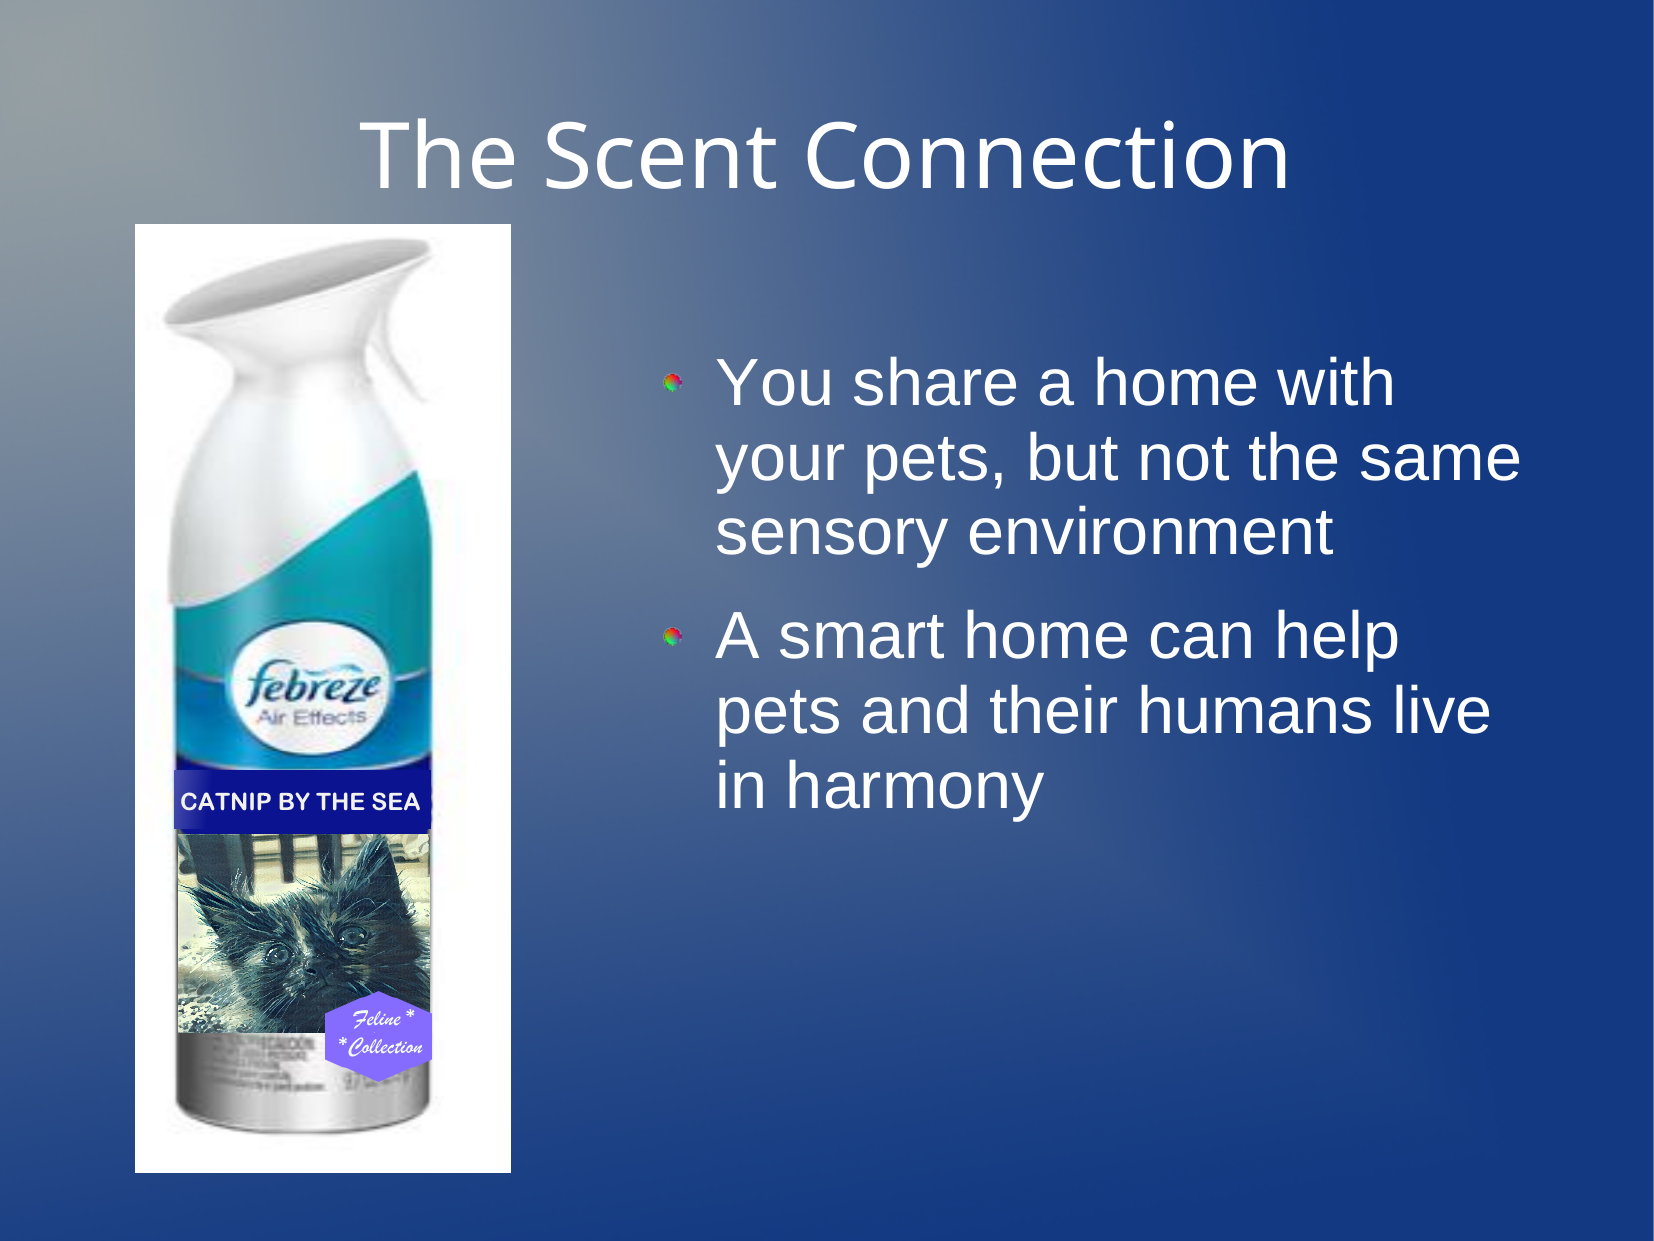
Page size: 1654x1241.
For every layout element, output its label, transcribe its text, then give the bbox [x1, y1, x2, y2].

list You share a home with your pets, but not the same sensory environment A smart home can help pets and their humans live in harmony [645, 344, 1534, 1081]
picture [0, 0, 1654, 1241]
title The Scent Connection [82, 49, 1571, 257]
